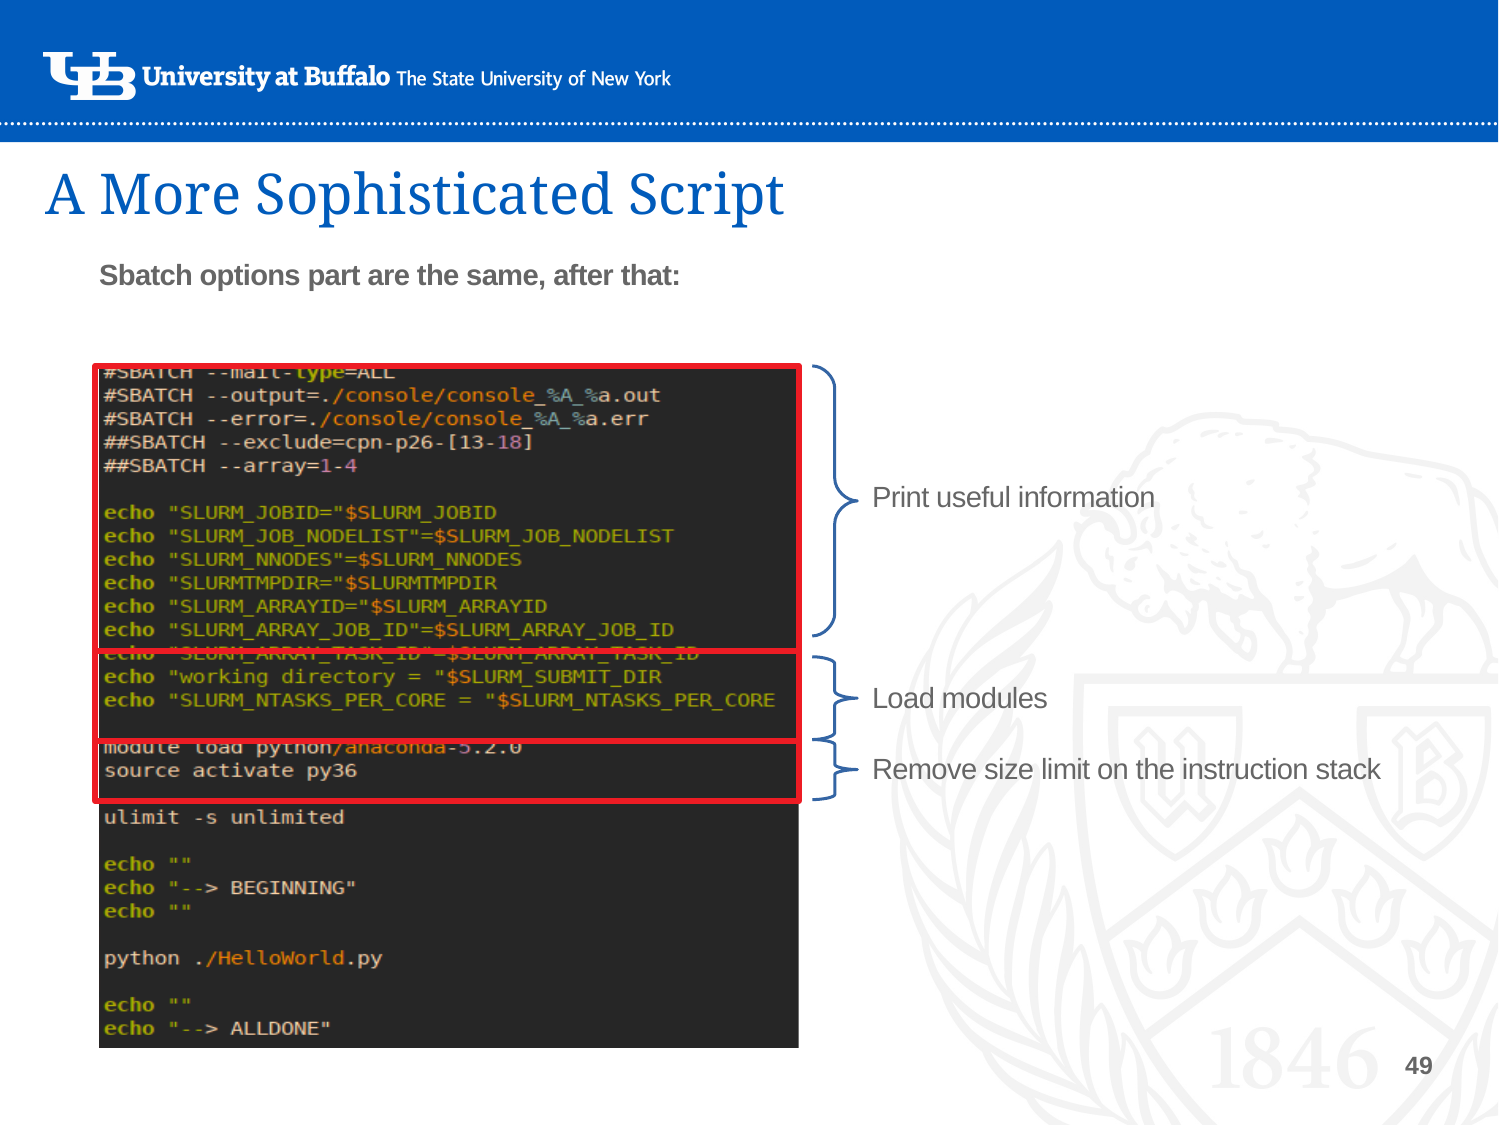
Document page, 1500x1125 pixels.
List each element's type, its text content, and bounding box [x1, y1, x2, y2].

title A More Sophisticated Script [30, 153, 1387, 233]
text_box Load modules [857, 674, 1188, 725]
text_box Print useful information [857, 473, 1188, 524]
text_box Remove size limit on the instruction stack [857, 745, 1401, 794]
text_box Sbatch options part are the same, after that: [84, 251, 794, 300]
text_box [95, 365, 799, 801]
picture [0, 0, 1499, 1125]
